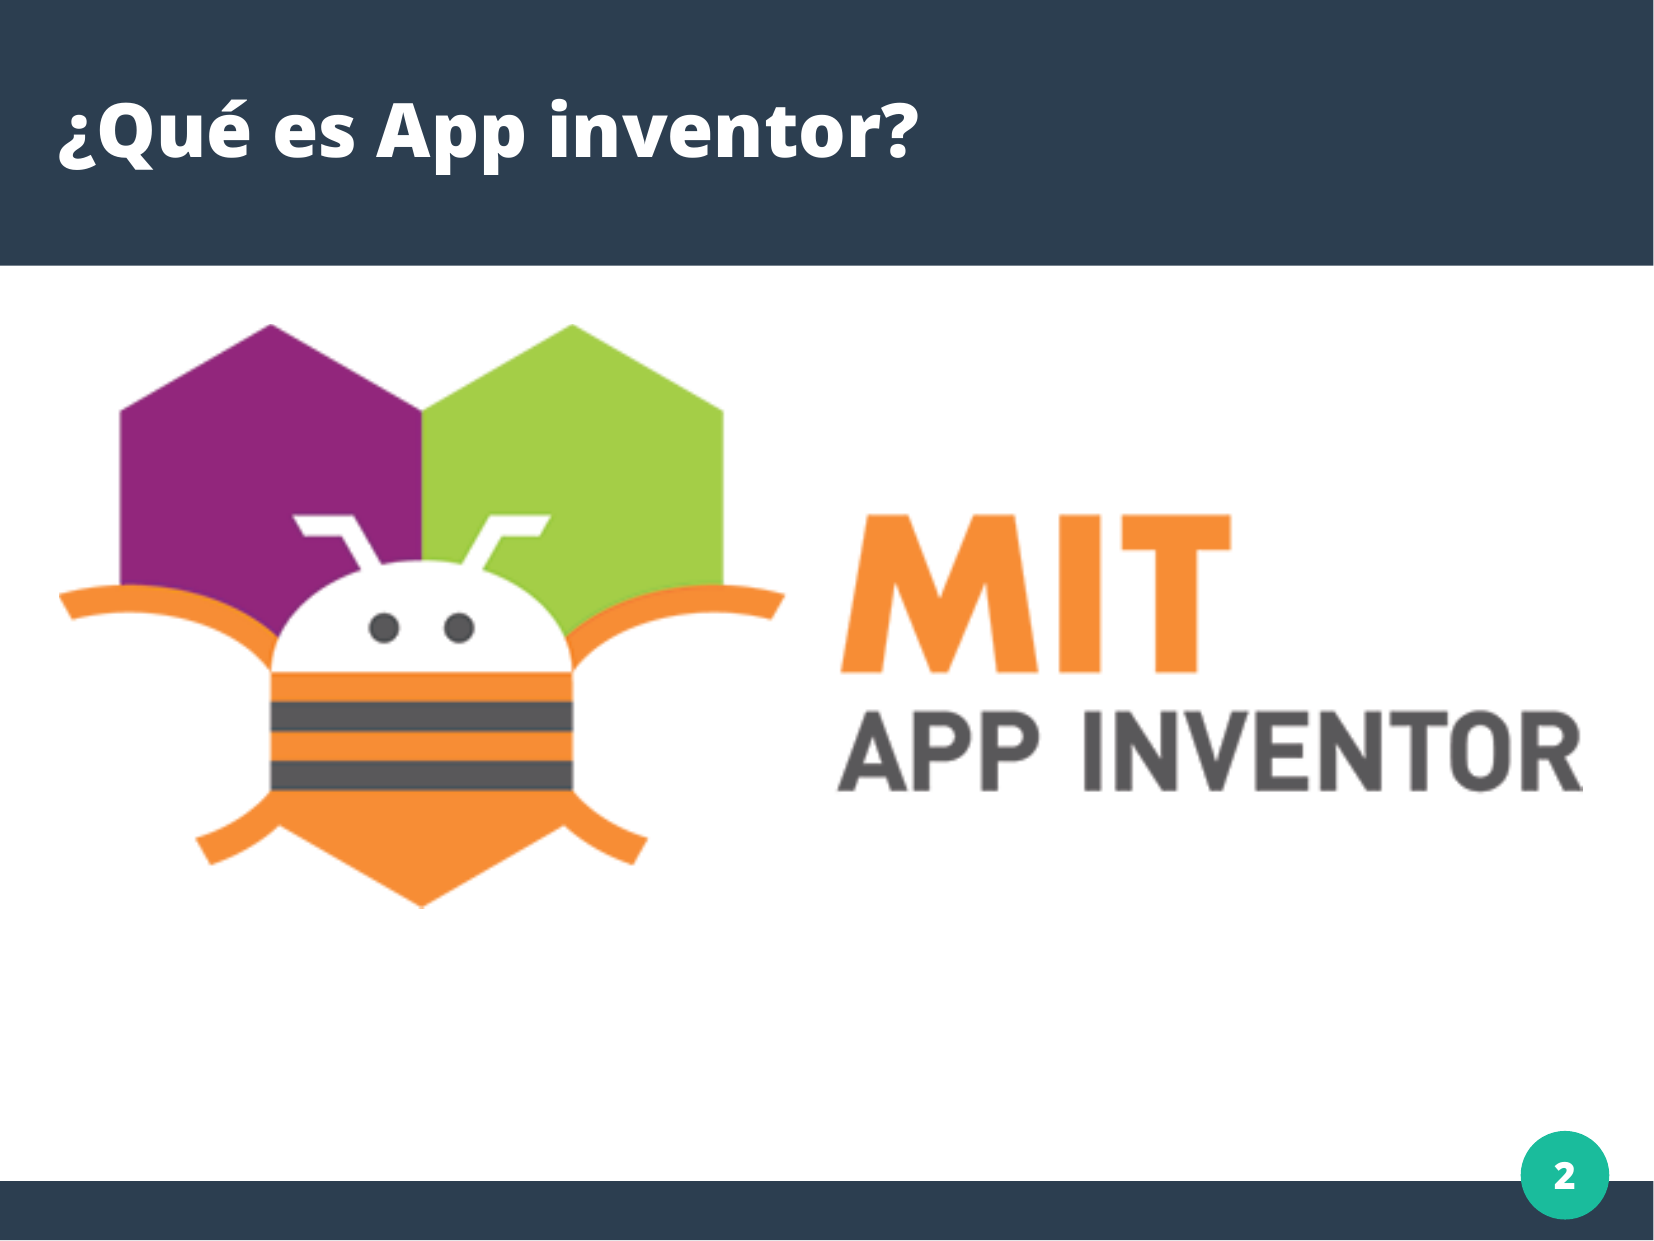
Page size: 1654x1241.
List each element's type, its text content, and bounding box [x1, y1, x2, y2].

title ¿Qué es App inventor? [59, 49, 1595, 207]
picture [59, 324, 1583, 909]
